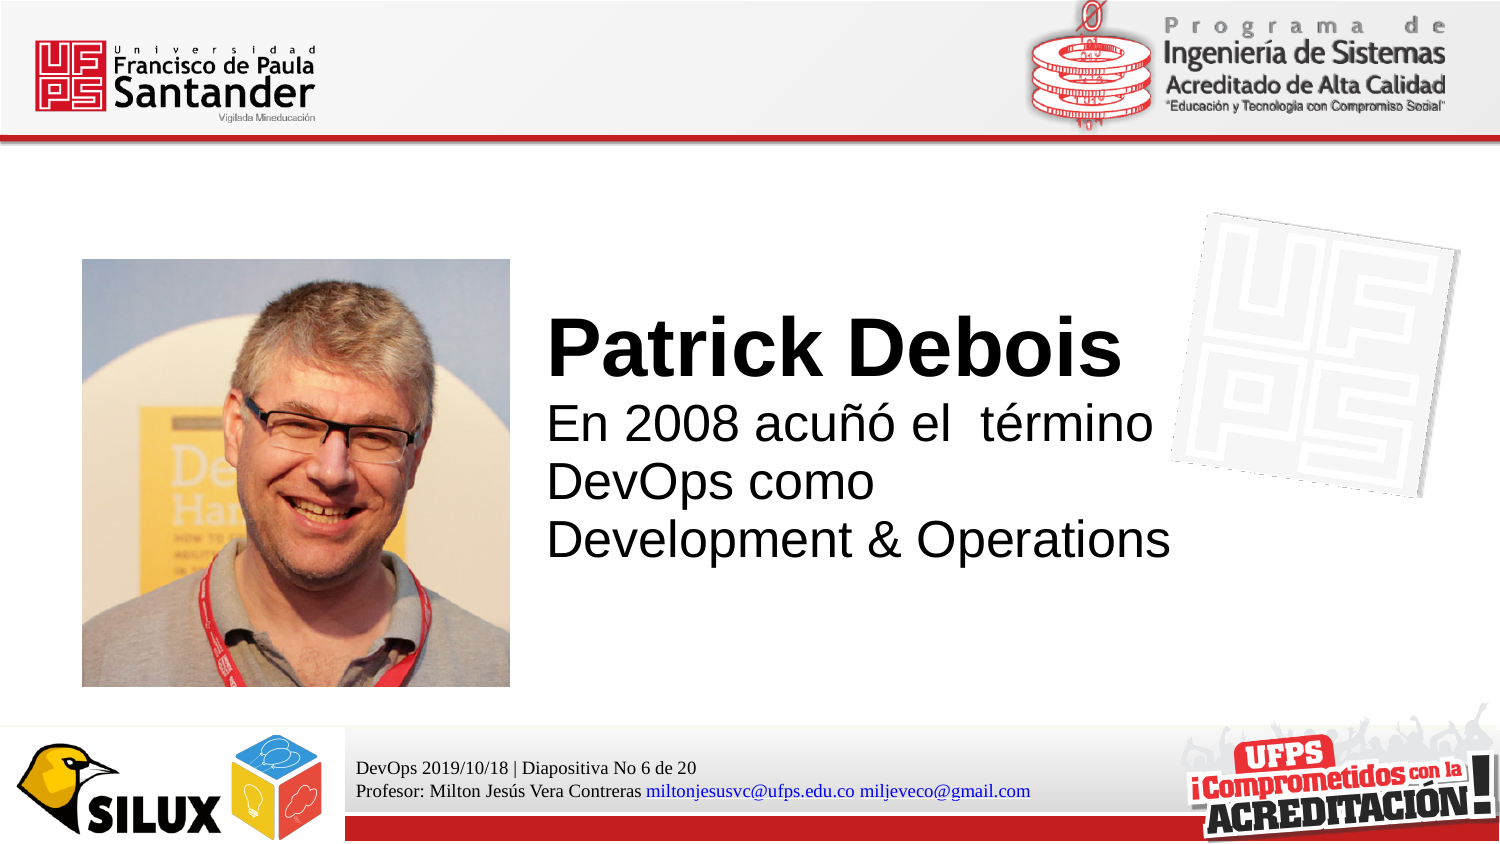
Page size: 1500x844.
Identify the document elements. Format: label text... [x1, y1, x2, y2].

text_box Patrick Debois En 2008 acuñó el término DevOps como Development & Operations [531, 293, 1312, 615]
picture [1196, 214, 1453, 497]
picture [11, 734, 329, 842]
picture [82, 259, 510, 687]
picture [1180, 702, 1500, 844]
picture [1023, 0, 1445, 135]
picture [20, 33, 324, 131]
